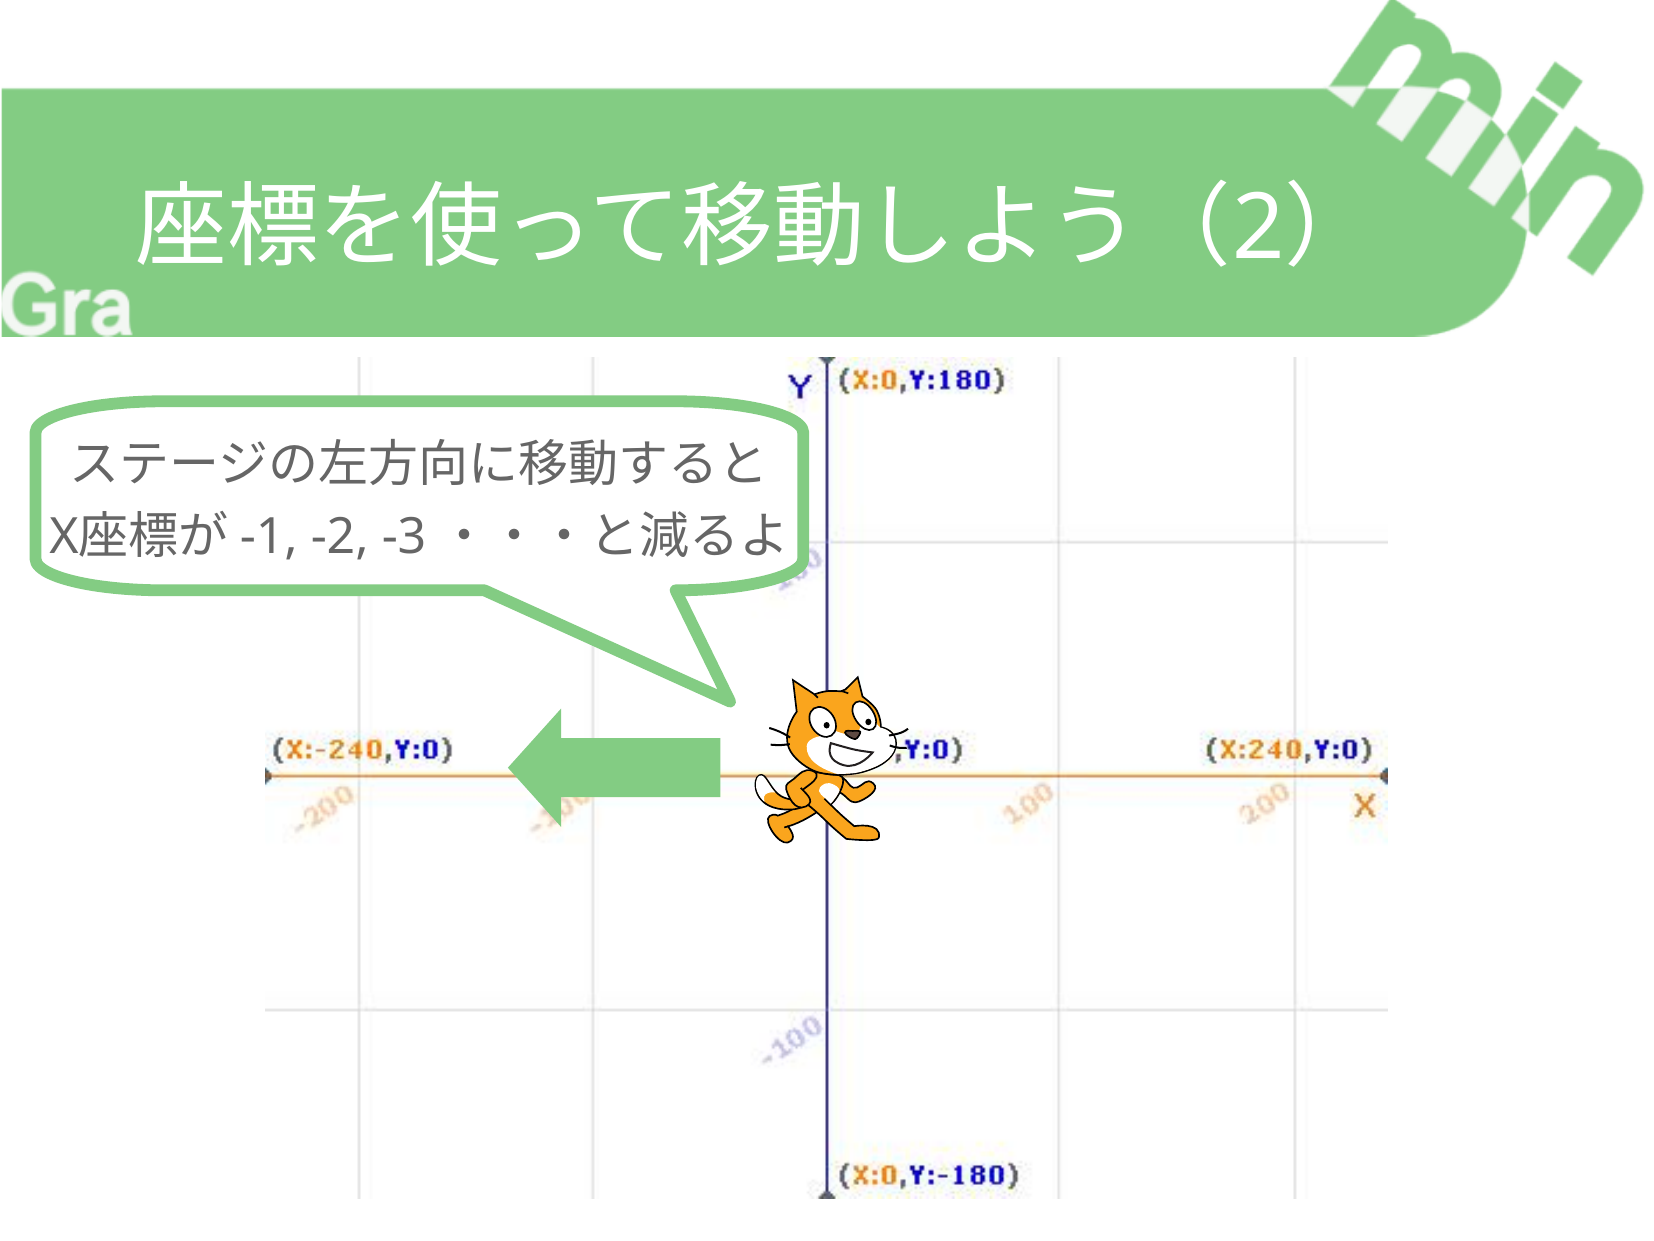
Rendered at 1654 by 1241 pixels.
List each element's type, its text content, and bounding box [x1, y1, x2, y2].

picture [1, 0, 1654, 337]
title 座標を使って移動しよう（2） [11, 147, 1501, 290]
picture [265, 357, 1388, 1199]
text_box ステージの左方向に移動すると X座標が -1, -2, -3 ・・・と減るよ [35, 401, 804, 702]
text_box [507, 708, 721, 827]
